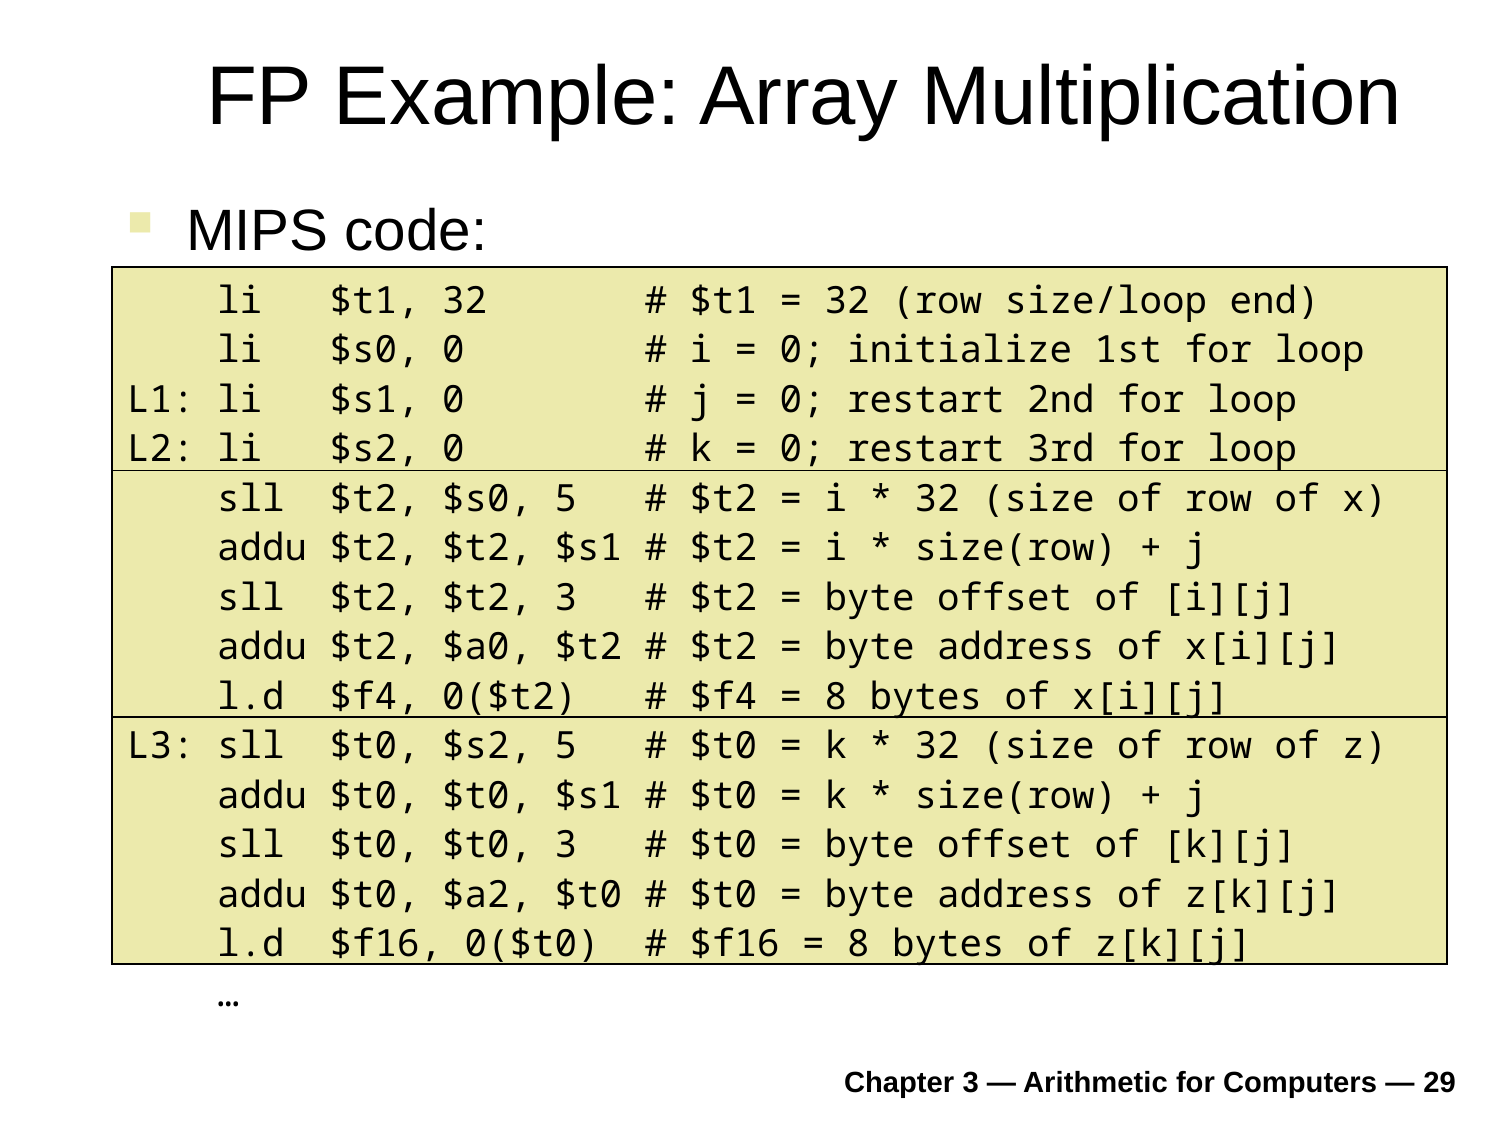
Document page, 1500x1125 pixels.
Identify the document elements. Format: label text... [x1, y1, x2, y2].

text_box MIPS code: li $t1, 32 # $t1 = 32 (row size/loop end) li $s0, 0 # i = 0; initialize 1st for loop L1: li $s1, 0 # j = 0; restart 2nd for loop L2: li $s2, 0 # k = 0; restart 3rd for loop sll $t2, $s0, 5 # $t2 = i * 32 (size of row of x) addu $t2, $t2, $s1 # $t2 = i * size(row) + j sll $t2, $t2, 3 # $t2 = byte offset of [i][j] addu $t2, $a0, $t2 # $t2 = byte address of x[i][j] l.d $f4, 0($t2) # $f4 = 8 bytes of x[i][j] L3: sll $t0, $s2, 5 # $t0 = k * 32 (size of row of z) addu $t0, $t0, $s1 # $t0 = k * size(row) + j sll $t0, $t0, 3 # $t0 = byte offset of [k][j] addu $t0, $a2, $t0 # $t0 = byte address of z[k][j] l.d $f16, 0($t0) # $f16 = 8 bytes of z[k][j] … [112, 184, 1469, 1024]
text_box Chapter 3 — Arithmetic for Computers — <number> [277, 1046, 1471, 1106]
title FP Example: Array Multiplication [112, 33, 1468, 149]
